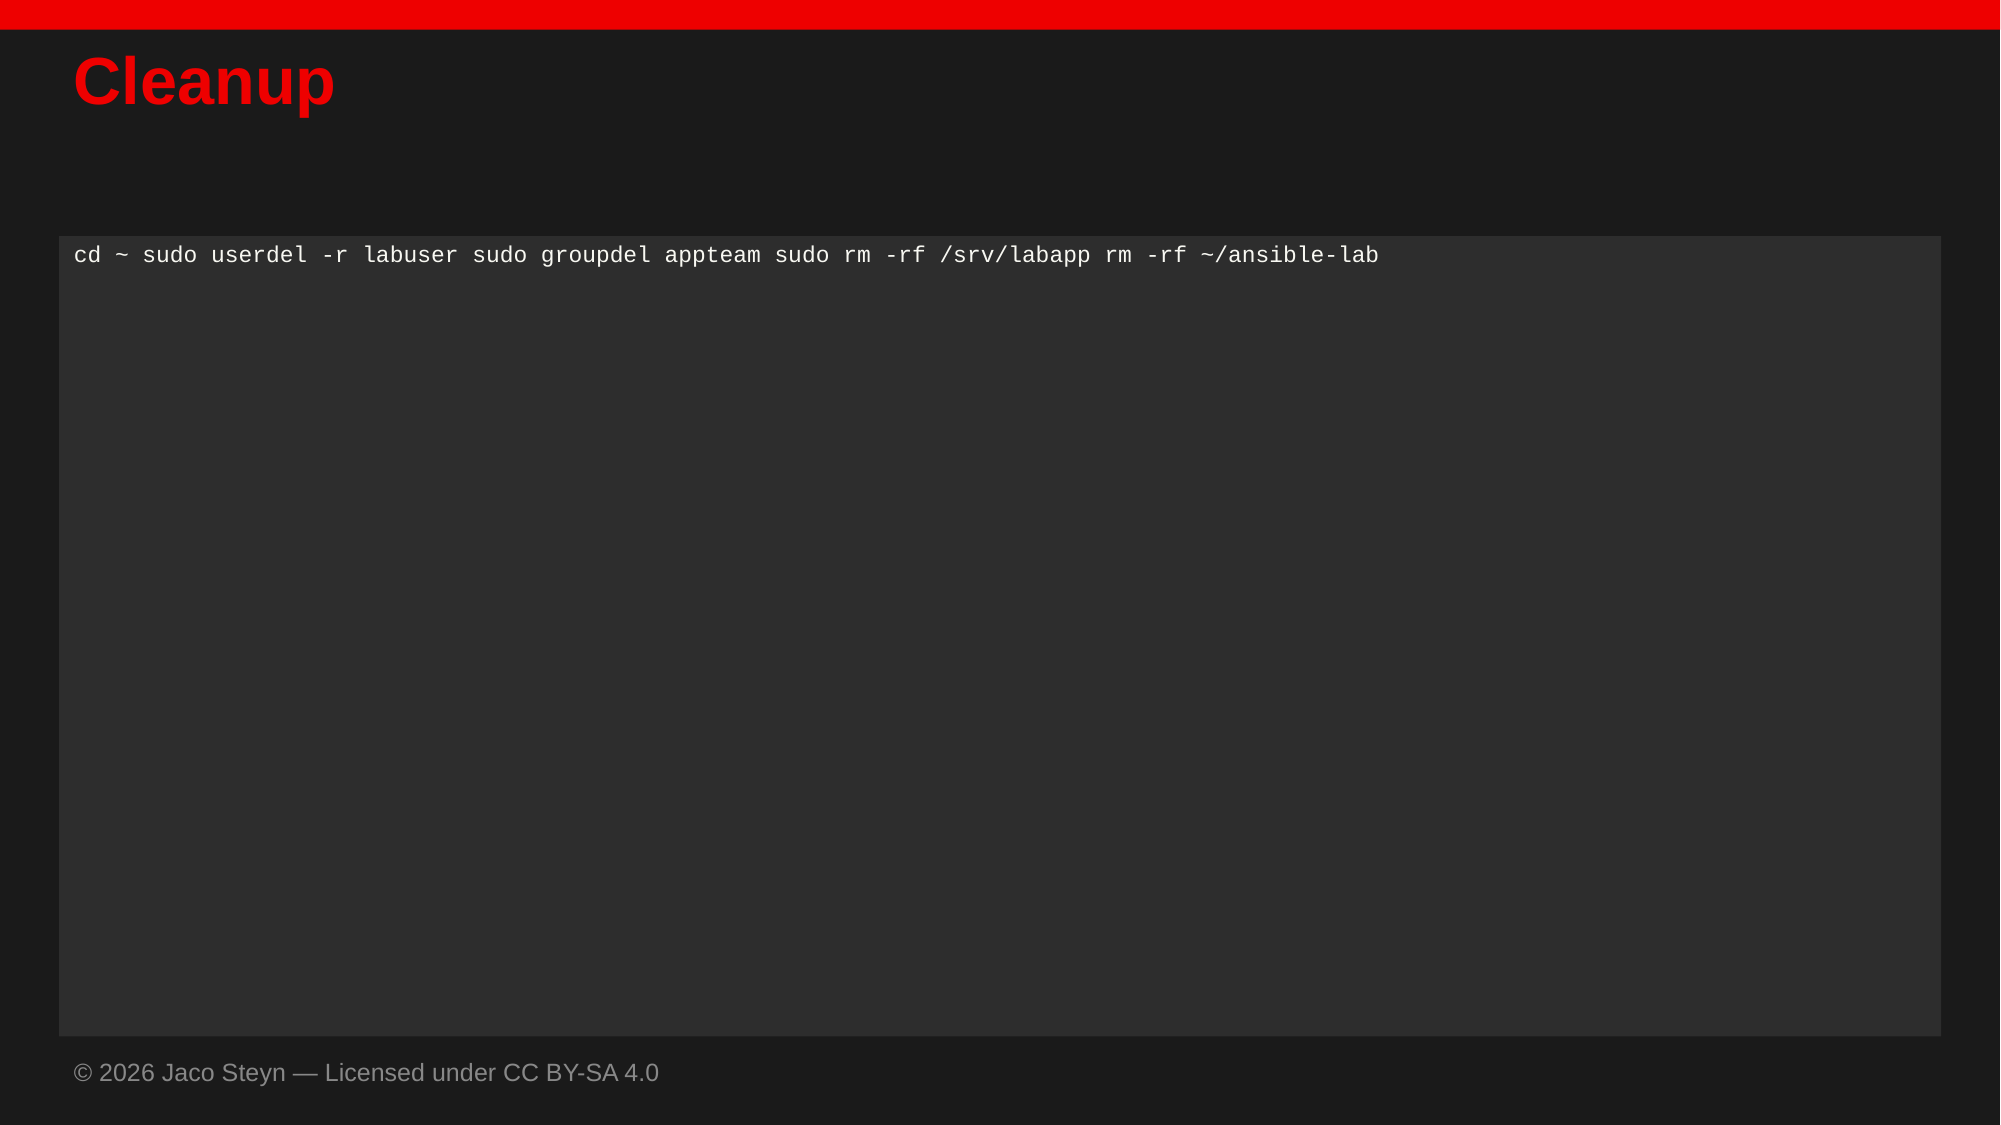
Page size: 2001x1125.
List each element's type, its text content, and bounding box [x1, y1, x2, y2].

text_box [0, 0, 2001, 30]
text_box © 2026 Jaco Steyn — Licensed under CC BY-SA 4.0 [59, 1051, 1942, 1093]
text_box cd ~ sudo userdel -r labuser sudo groupdel appteam sudo rm -rf /srv/labapp rm -rf ~/ansible-lab [59, 236, 1942, 1037]
text_box Cleanup [59, 36, 1942, 208]
